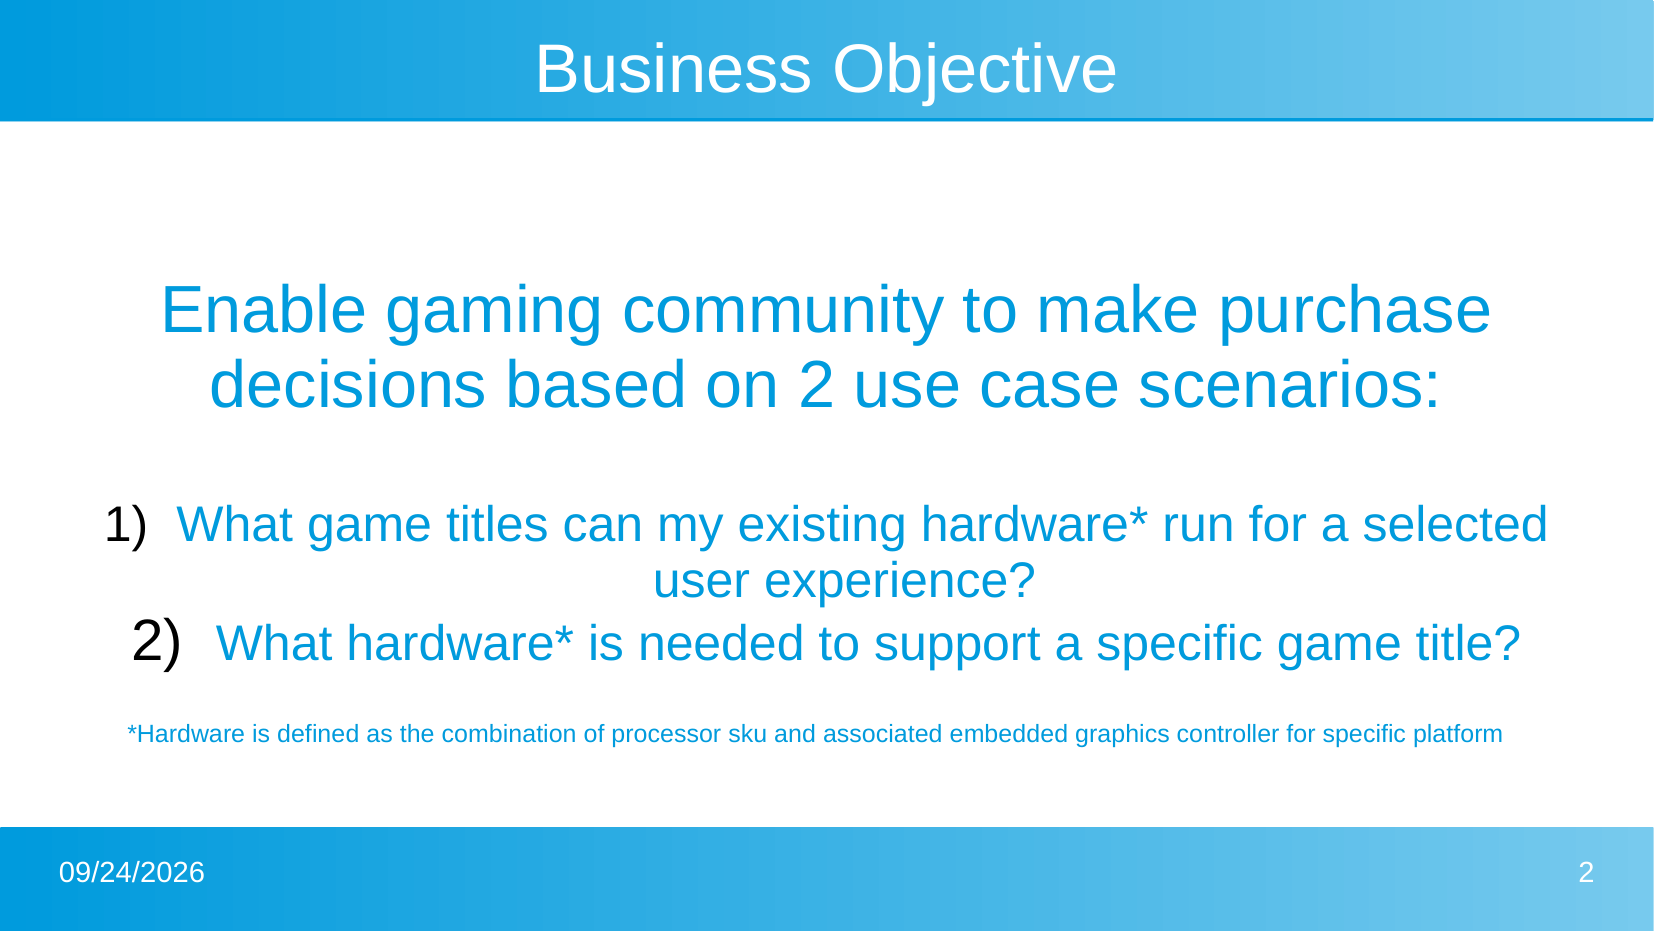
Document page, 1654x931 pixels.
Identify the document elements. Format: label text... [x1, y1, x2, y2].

text_box *Hardware is defined as the combination of processor sku and associated embedded graphics controller for specific platform [112, 712, 1538, 756]
subtitle Enable gaming community to make purchase decisions based on 2 use case scenarios: What game titles can my existing hardware* run for a selected user experience? What hardware* is needed to support a specific game title? [59, 177, 1595, 768]
title Business Objective [59, 29, 1595, 108]
